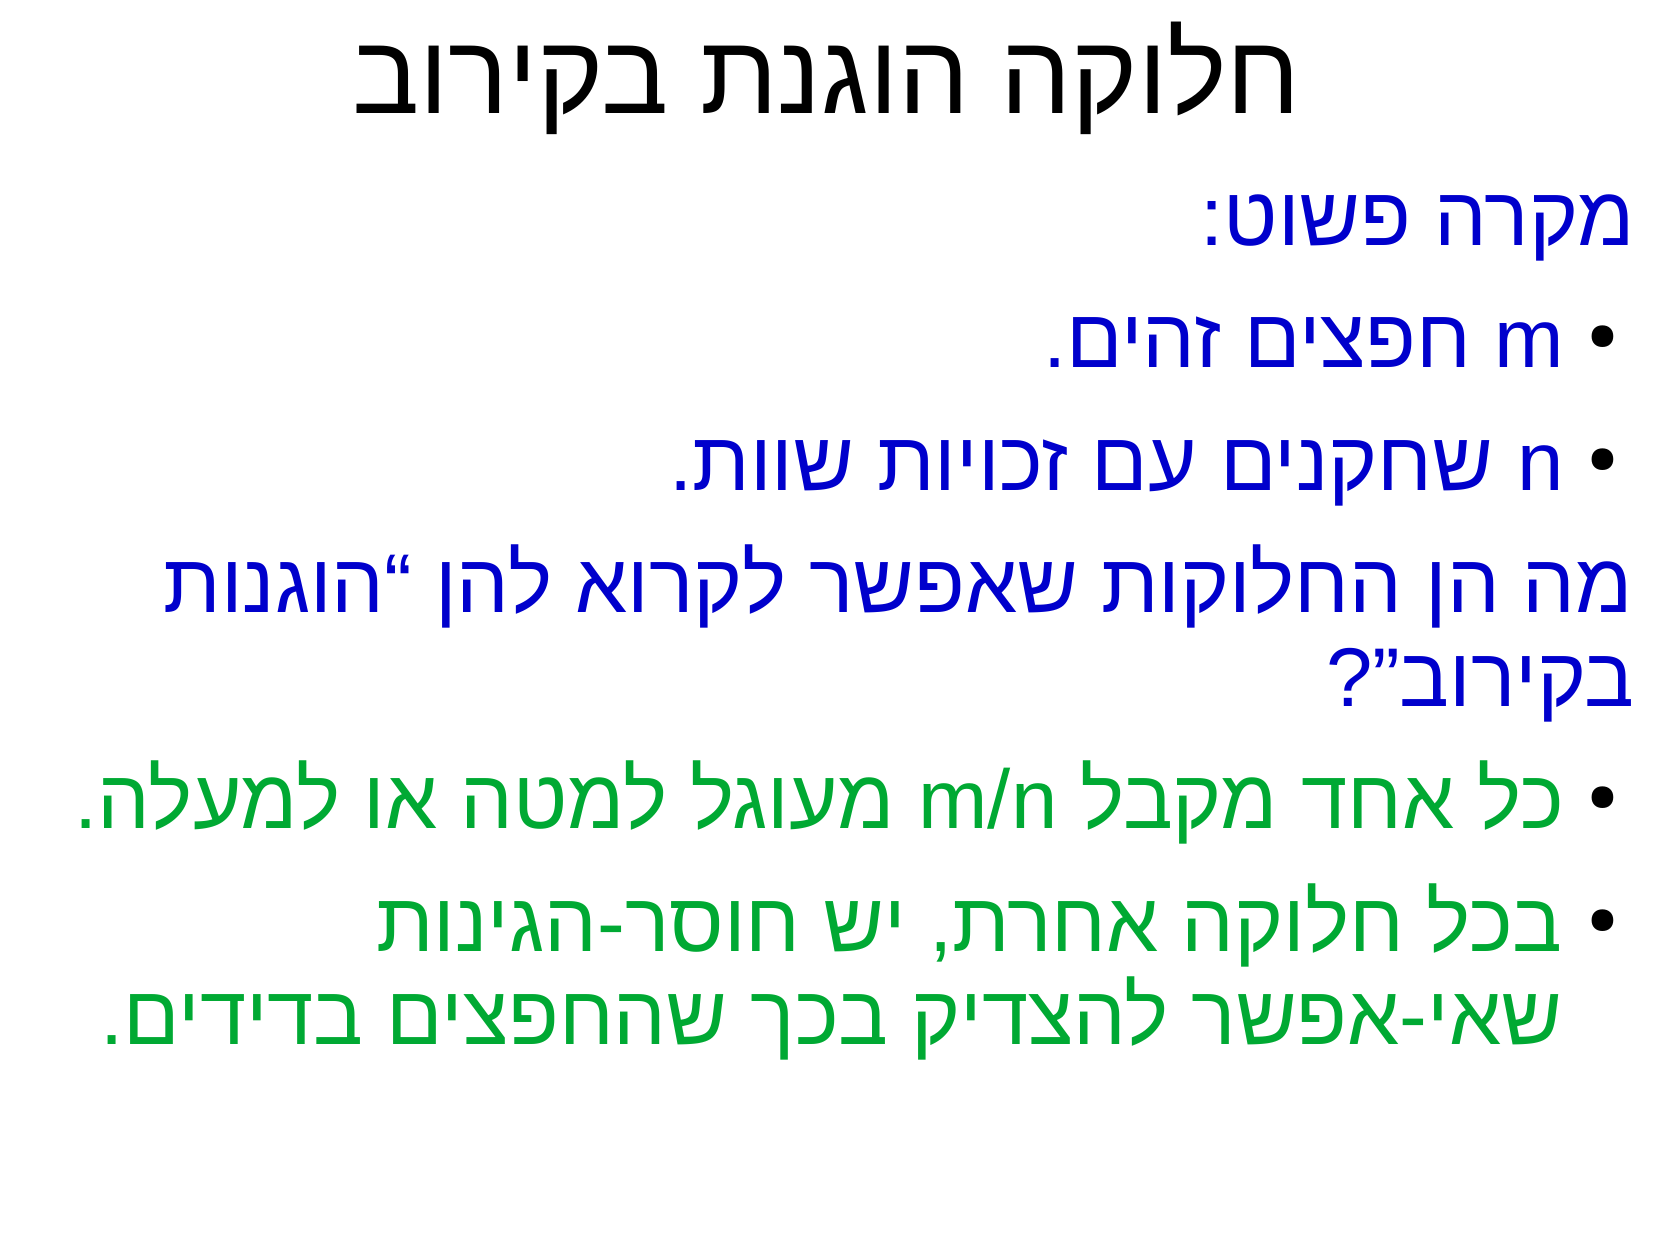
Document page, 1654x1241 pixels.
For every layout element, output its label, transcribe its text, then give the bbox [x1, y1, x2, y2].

list מקרה פשוט: m חפצים זהים. n שחקנים עם זכויות שוות. מה הן החלוקות שאפשר לקרוא להן “הוגנות בקירוב”? כל אחד מקבל m/n מעוגל למטה או למעלה. בכל חלוקה אחרת, יש חוסר-הגינות שאי-אפשר להצדיק בכך שהחפצים בדידים. [0, 170, 1636, 1186]
title חלוקה הוגנת בקירוב [0, 0, 1654, 151]
